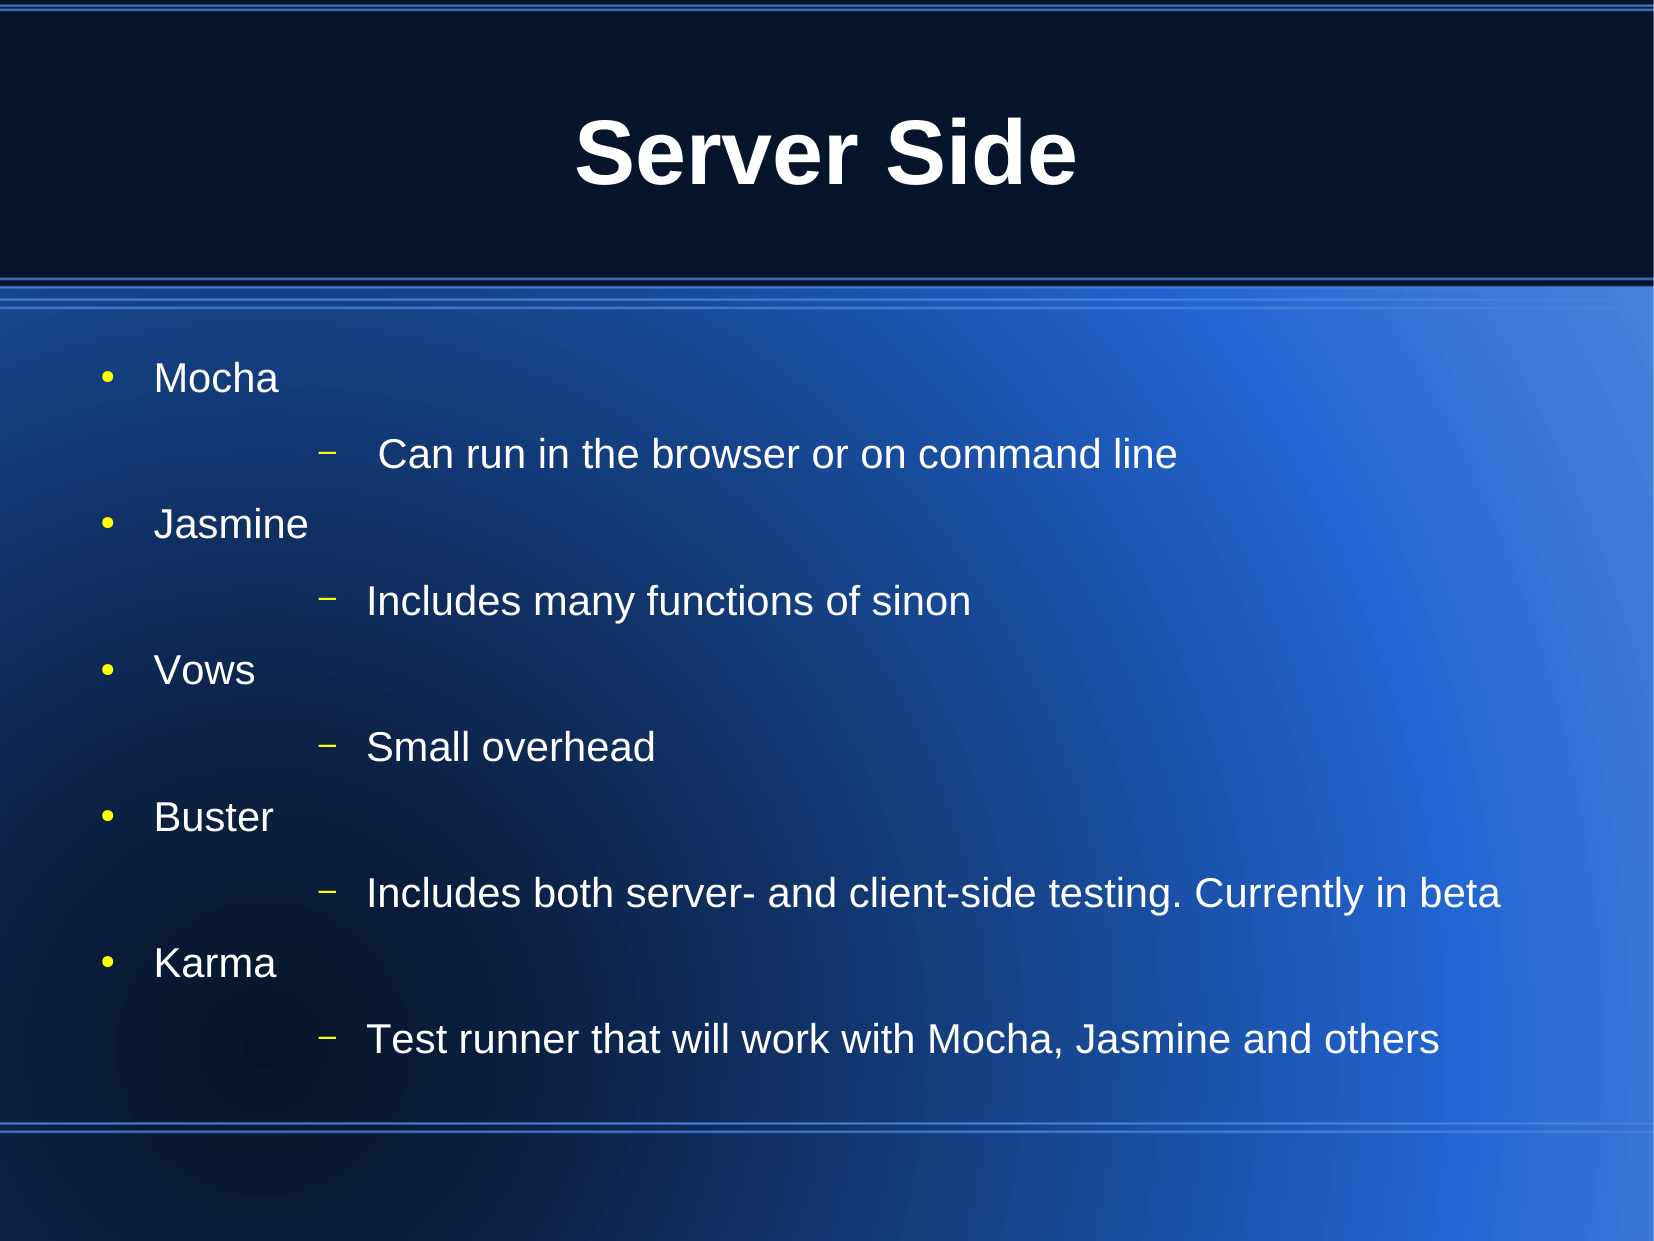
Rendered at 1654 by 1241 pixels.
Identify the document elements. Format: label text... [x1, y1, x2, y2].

title Server Side [82, 49, 1571, 257]
picture [0, 0, 1654, 1241]
list Mocha Can run in the browser or on command line Jasmine Includes many functions of sinon Vows Small overhead Buster Includes both server- and client-side testing. Currently in beta Karma Test runner that will work with Mocha, Jasmine and others [82, 355, 1591, 1137]
